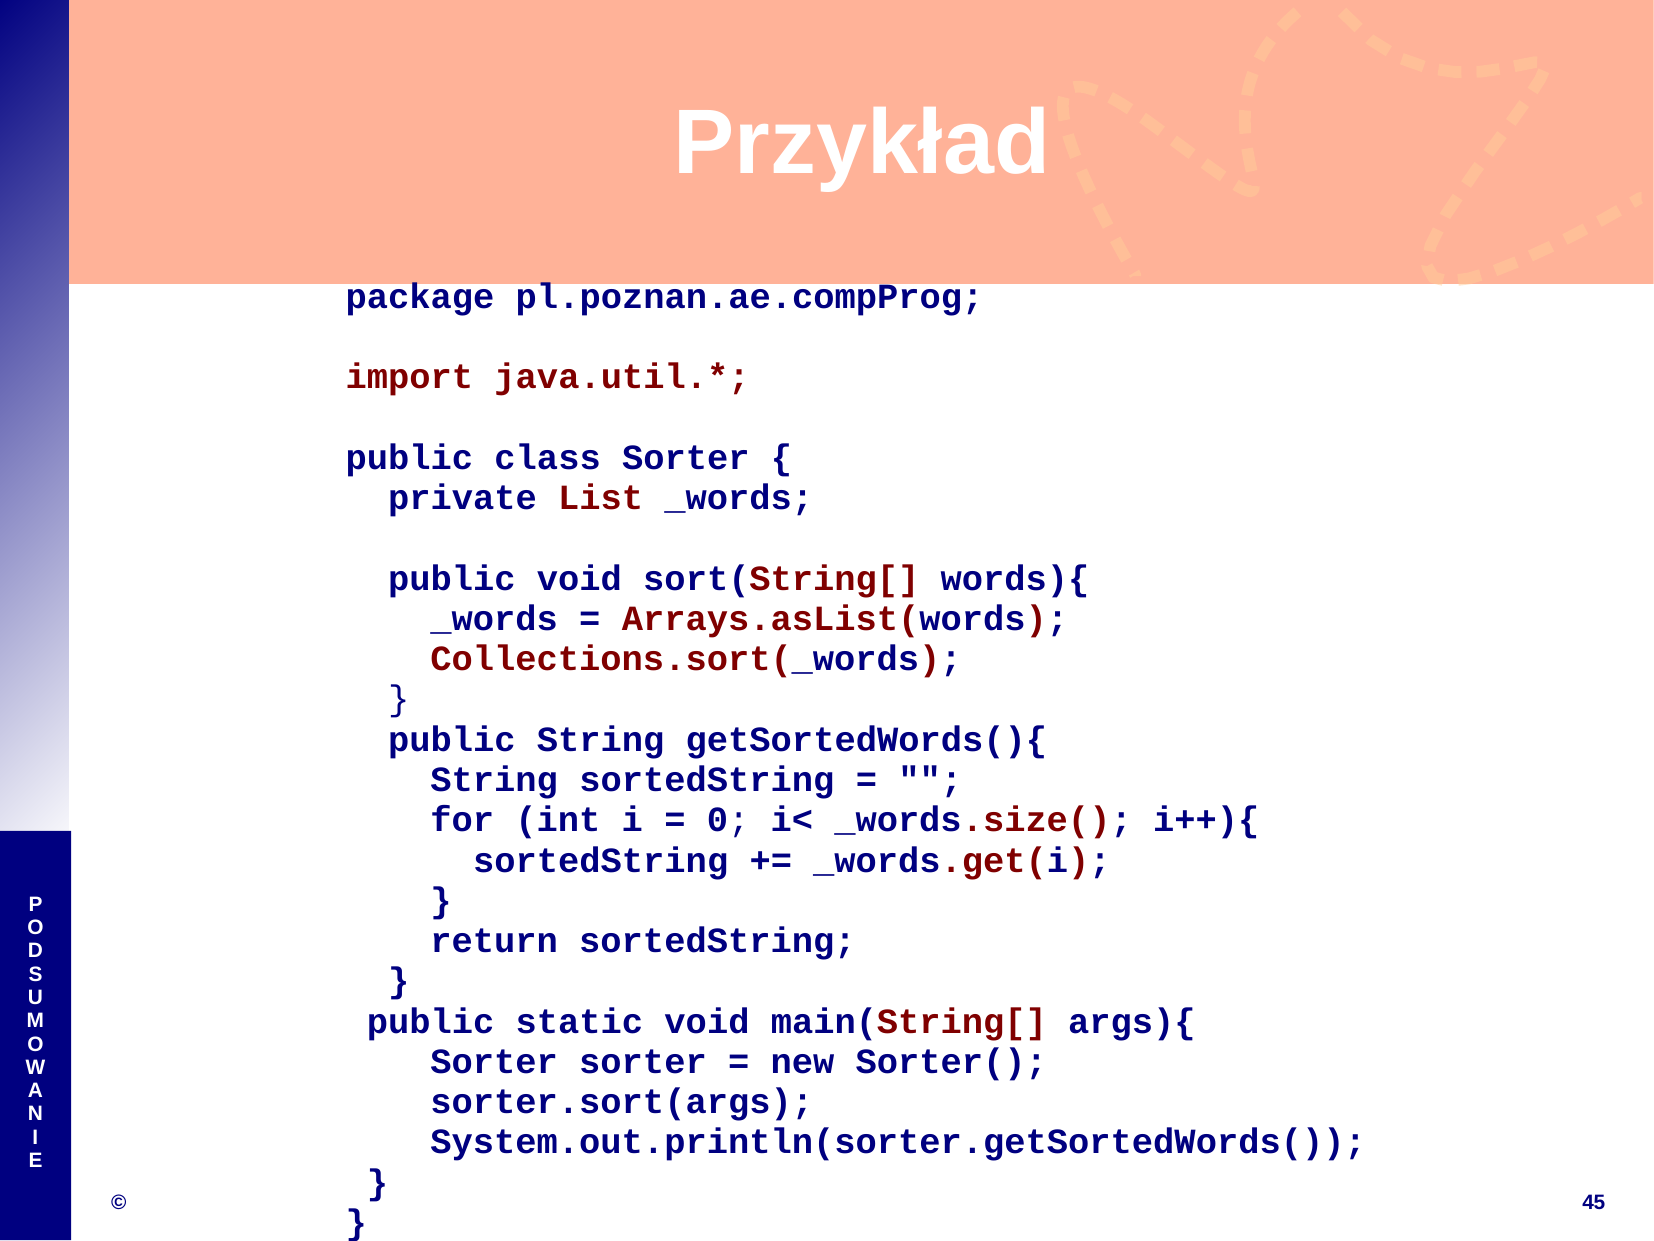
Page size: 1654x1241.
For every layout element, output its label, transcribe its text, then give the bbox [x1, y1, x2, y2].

text_box P O D S U M O W A N I E [0, 824, 71, 1241]
title Przykład [70, 37, 1654, 246]
list package pl.poznan.ae.compProg; import java.util.*; public class Sorter { private List _words; public void sort(String[] words){ _words = Arrays.asList(words); Collections.sort(_words); } public String getSortedWords(){ String sortedString = ""; for (int i = 0; i< _words.size(); i++){ sortedString += _words.get(i); } return sortedString; } public static void main(String[] args){ Sorter sorter = new Sorter(); sorter.sort(args); System.out.println(sorter.getSortedWords()); } } [345, 278, 1379, 1241]
